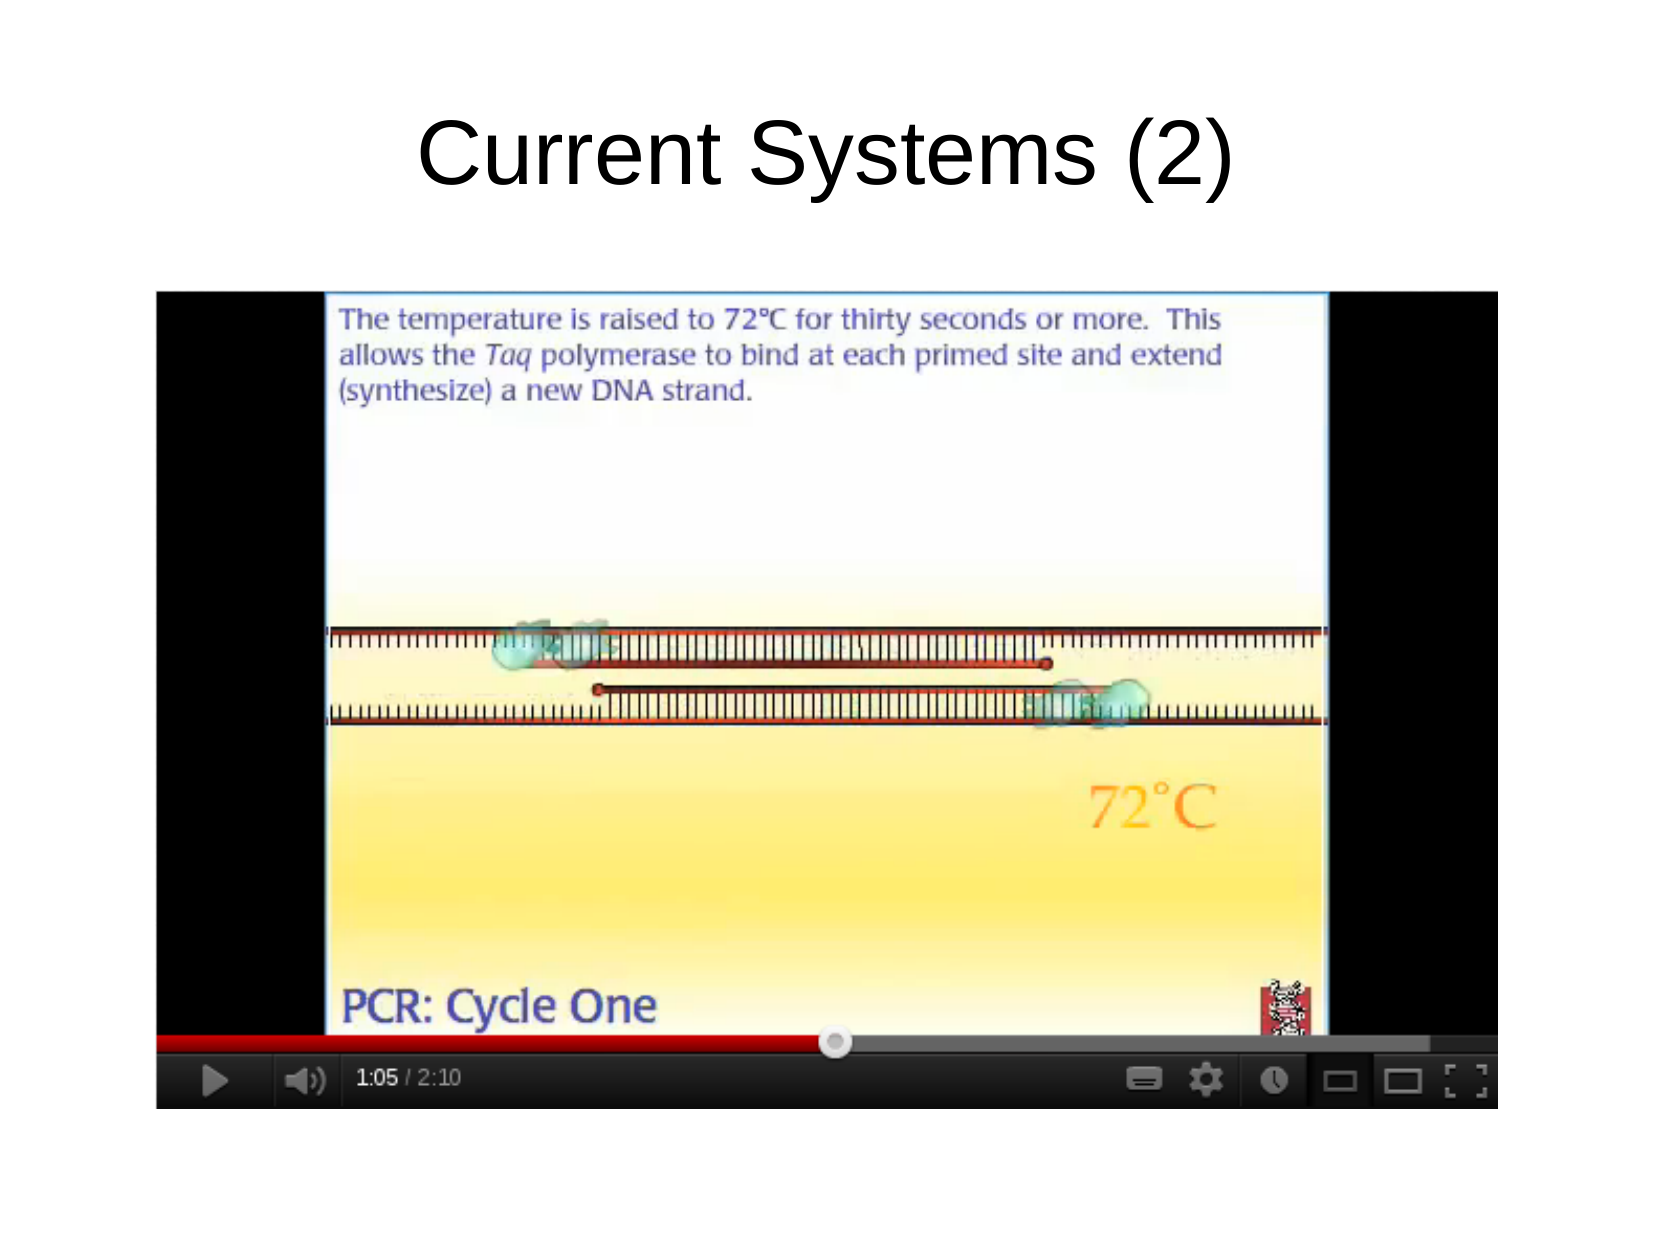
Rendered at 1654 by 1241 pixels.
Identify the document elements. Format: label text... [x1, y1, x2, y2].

title Current Systems (2) [82, 49, 1571, 257]
picture [155, 290, 1498, 1109]
